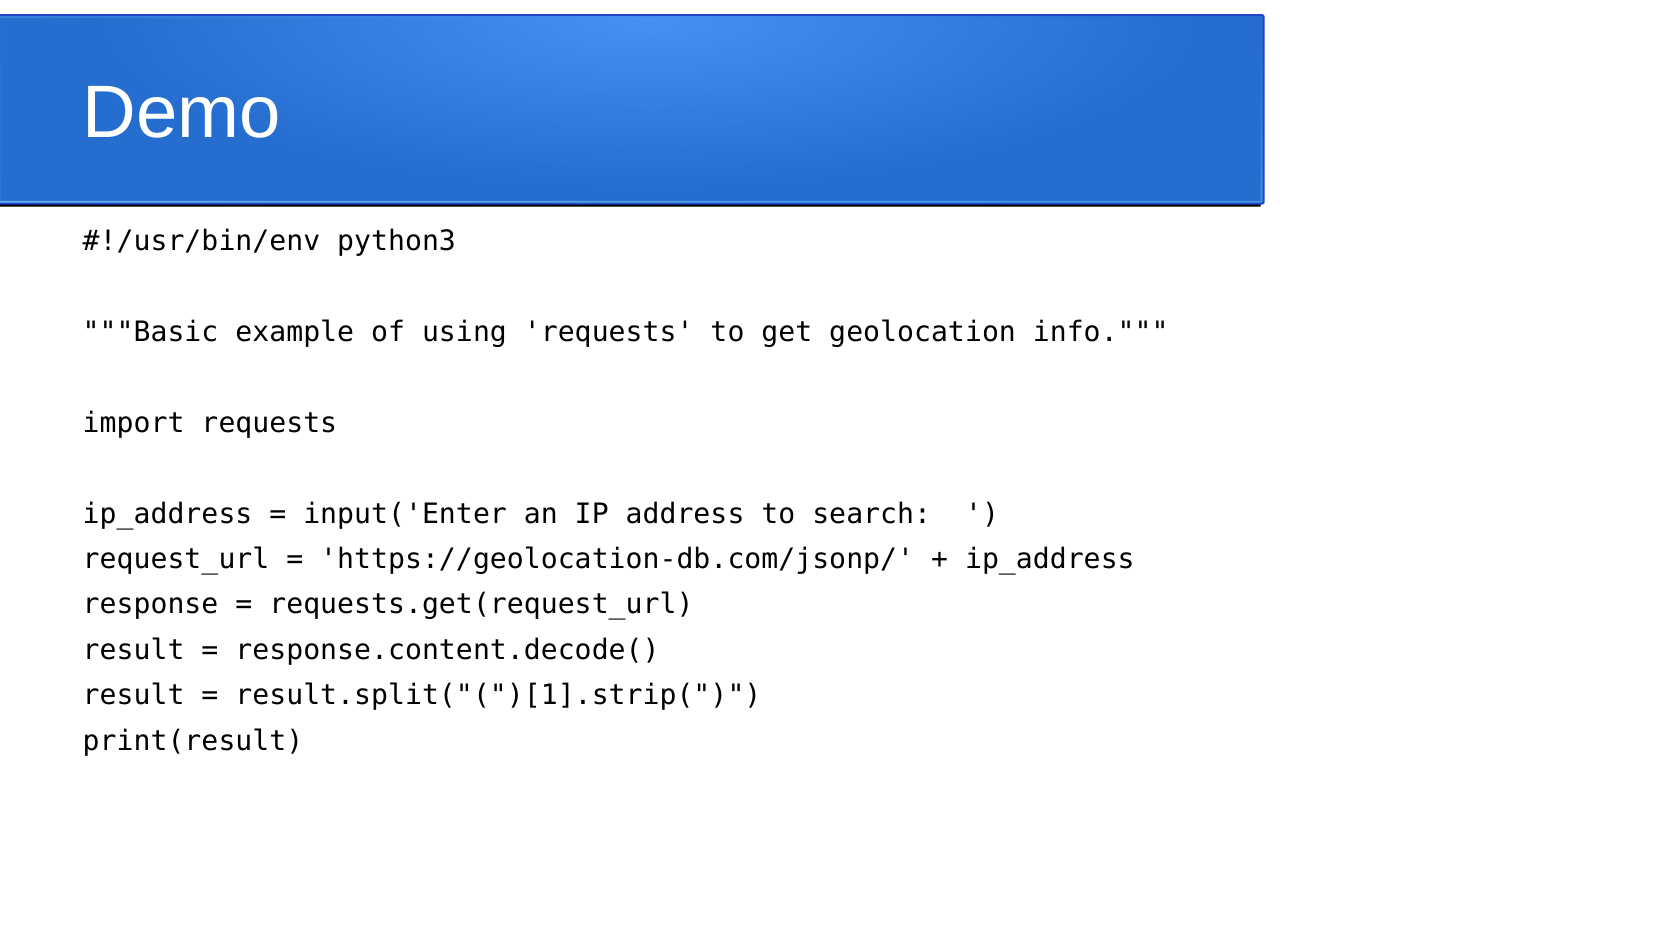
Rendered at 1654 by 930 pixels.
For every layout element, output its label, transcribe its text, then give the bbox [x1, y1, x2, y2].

title Demo [82, 35, 1234, 189]
list #!/usr/bin/env python3 """Basic example of using 'requests' to get geolocation info.""" import requests ip_address = input('Enter an IP address to search: ') request_url = 'https://geolocation-db.com/jsonp/' + ip_address response = requests.get(request_url) result = response.content.decode() result = result.split("(")[1].strip(")") print(result) [82, 224, 1571, 764]
